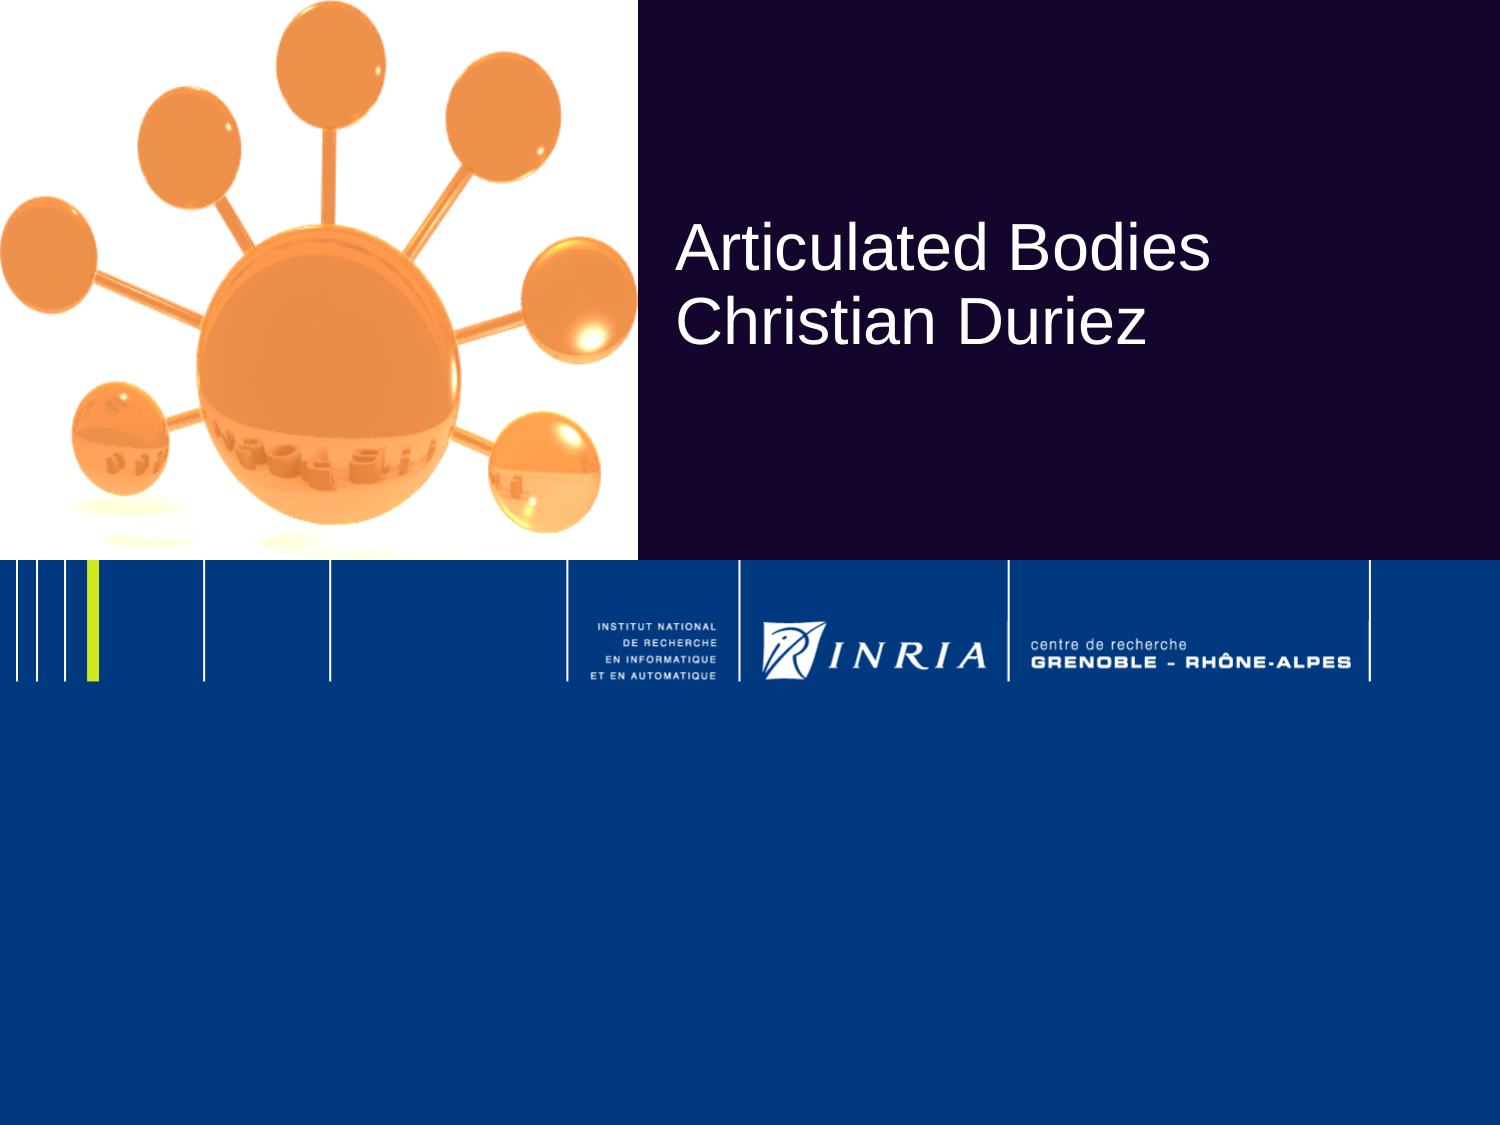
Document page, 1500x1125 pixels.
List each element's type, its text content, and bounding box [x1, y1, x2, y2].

title Articulated Bodies Christian Duriez [675, 41, 1426, 528]
picture [0, 0, 1500, 1125]
